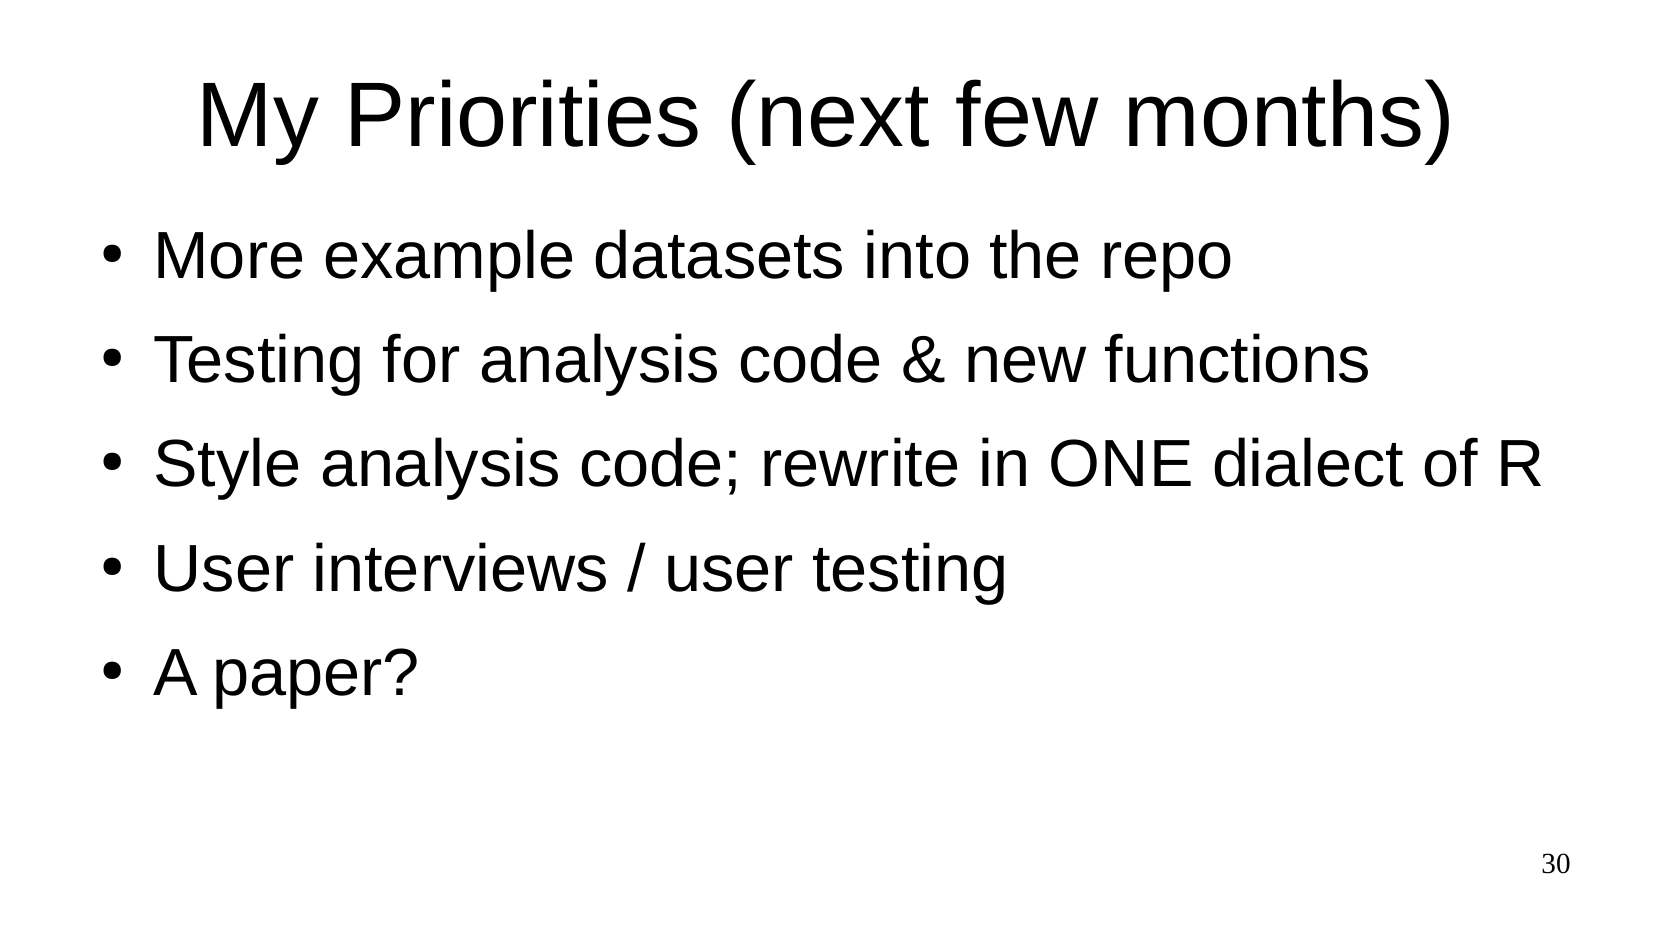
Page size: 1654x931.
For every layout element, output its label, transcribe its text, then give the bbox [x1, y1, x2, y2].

title My Priorities (next few months) [82, 37, 1571, 193]
list More example datasets into the repo Testing for analysis code & new functions Style analysis code; rewrite in ONE dialect of R User interviews / user testing A paper? [82, 217, 1571, 758]
